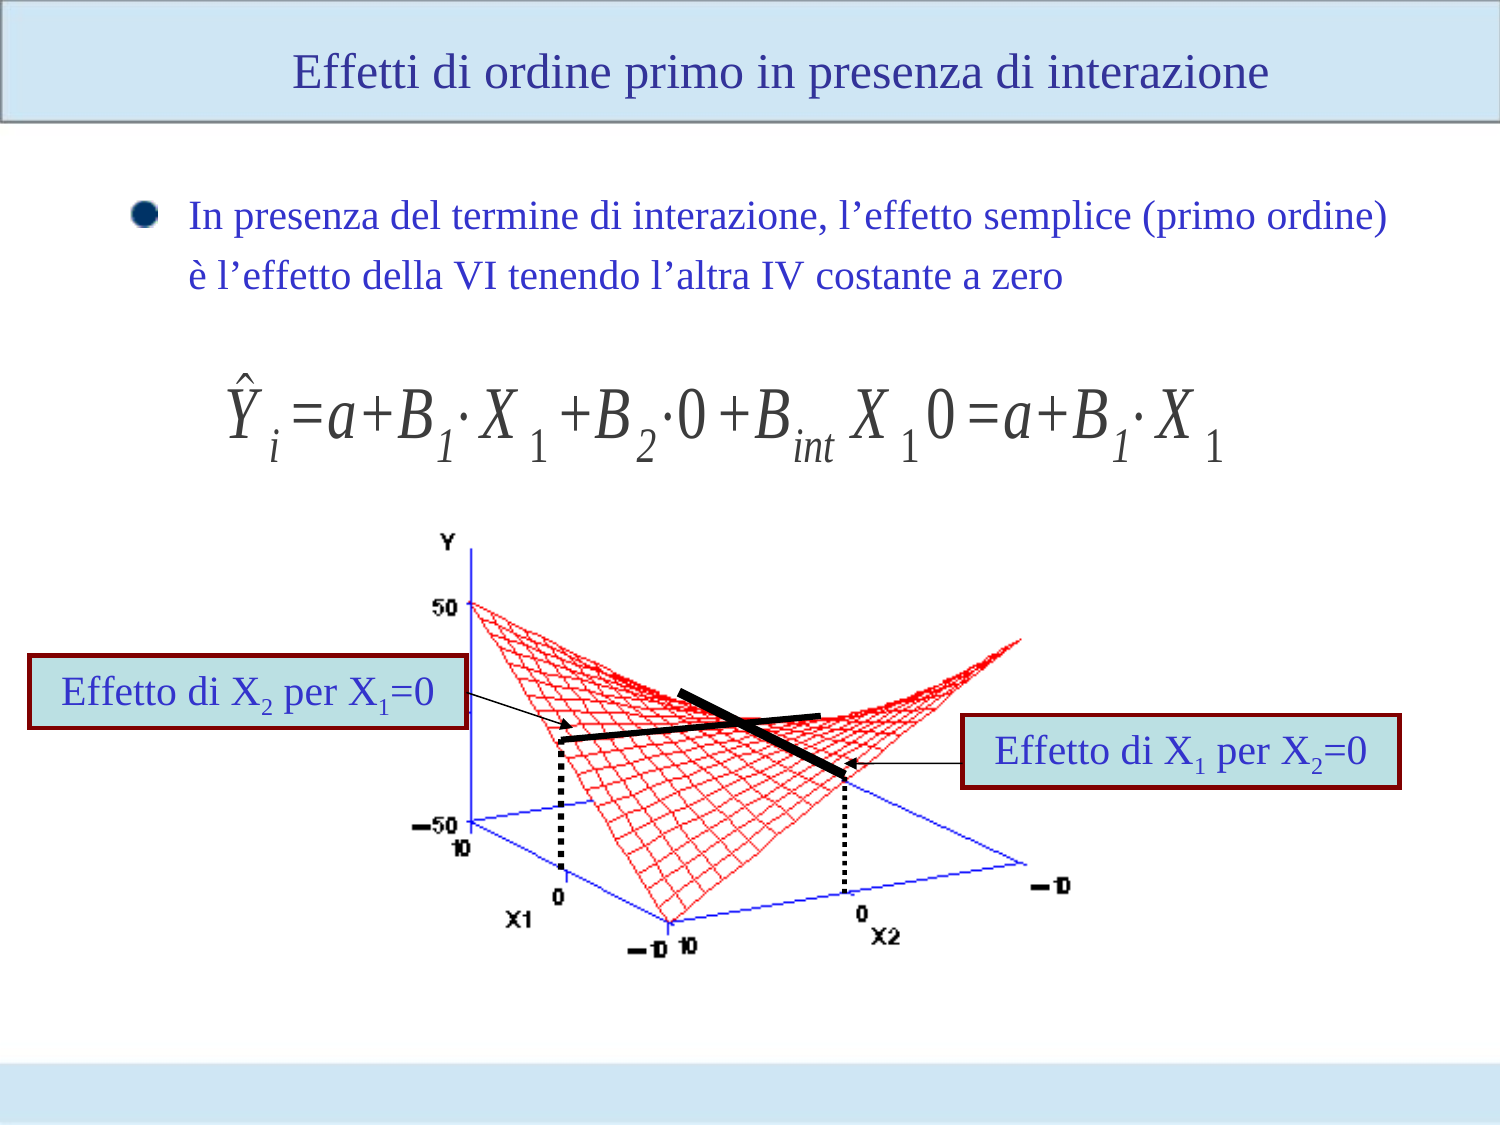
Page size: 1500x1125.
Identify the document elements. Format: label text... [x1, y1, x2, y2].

text_box Effetto di X1 per X2=0 [962, 714, 1400, 788]
chart [209, 373, 1246, 473]
text_box Effetto di X2 per X1=0 [29, 655, 467, 729]
text_box In presenza del termine di interazione, l’effetto semplice (primo ordine) è l’effetto della VI tenendo l’altra IV costante a zero [112, 169, 1413, 306]
title Effetti di ordine primo in presenza di interazione [249, 21, 1313, 117]
picture [0, 0, 1500, 1125]
